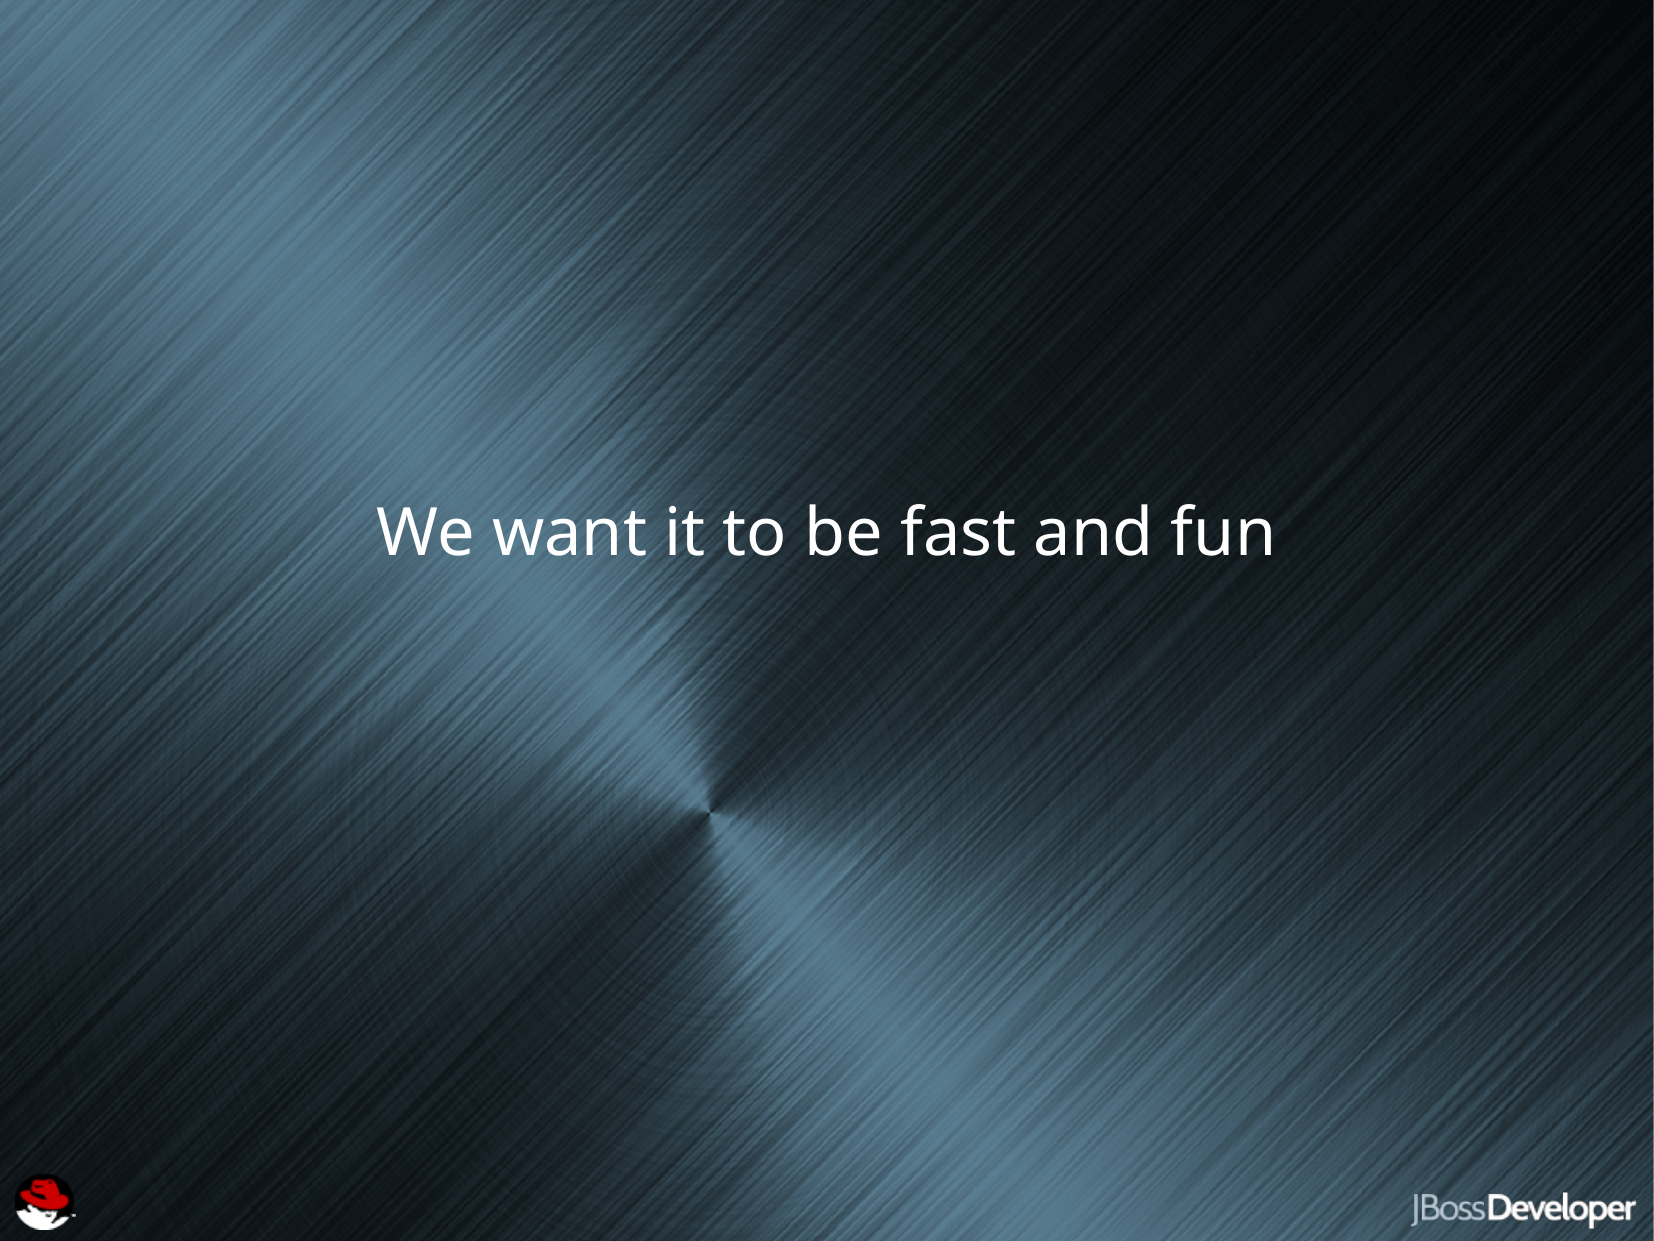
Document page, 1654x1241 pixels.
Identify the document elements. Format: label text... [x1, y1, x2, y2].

picture [0, 0, 1654, 1241]
subtitle We want it to be fast and fun [82, 49, 1571, 1010]
